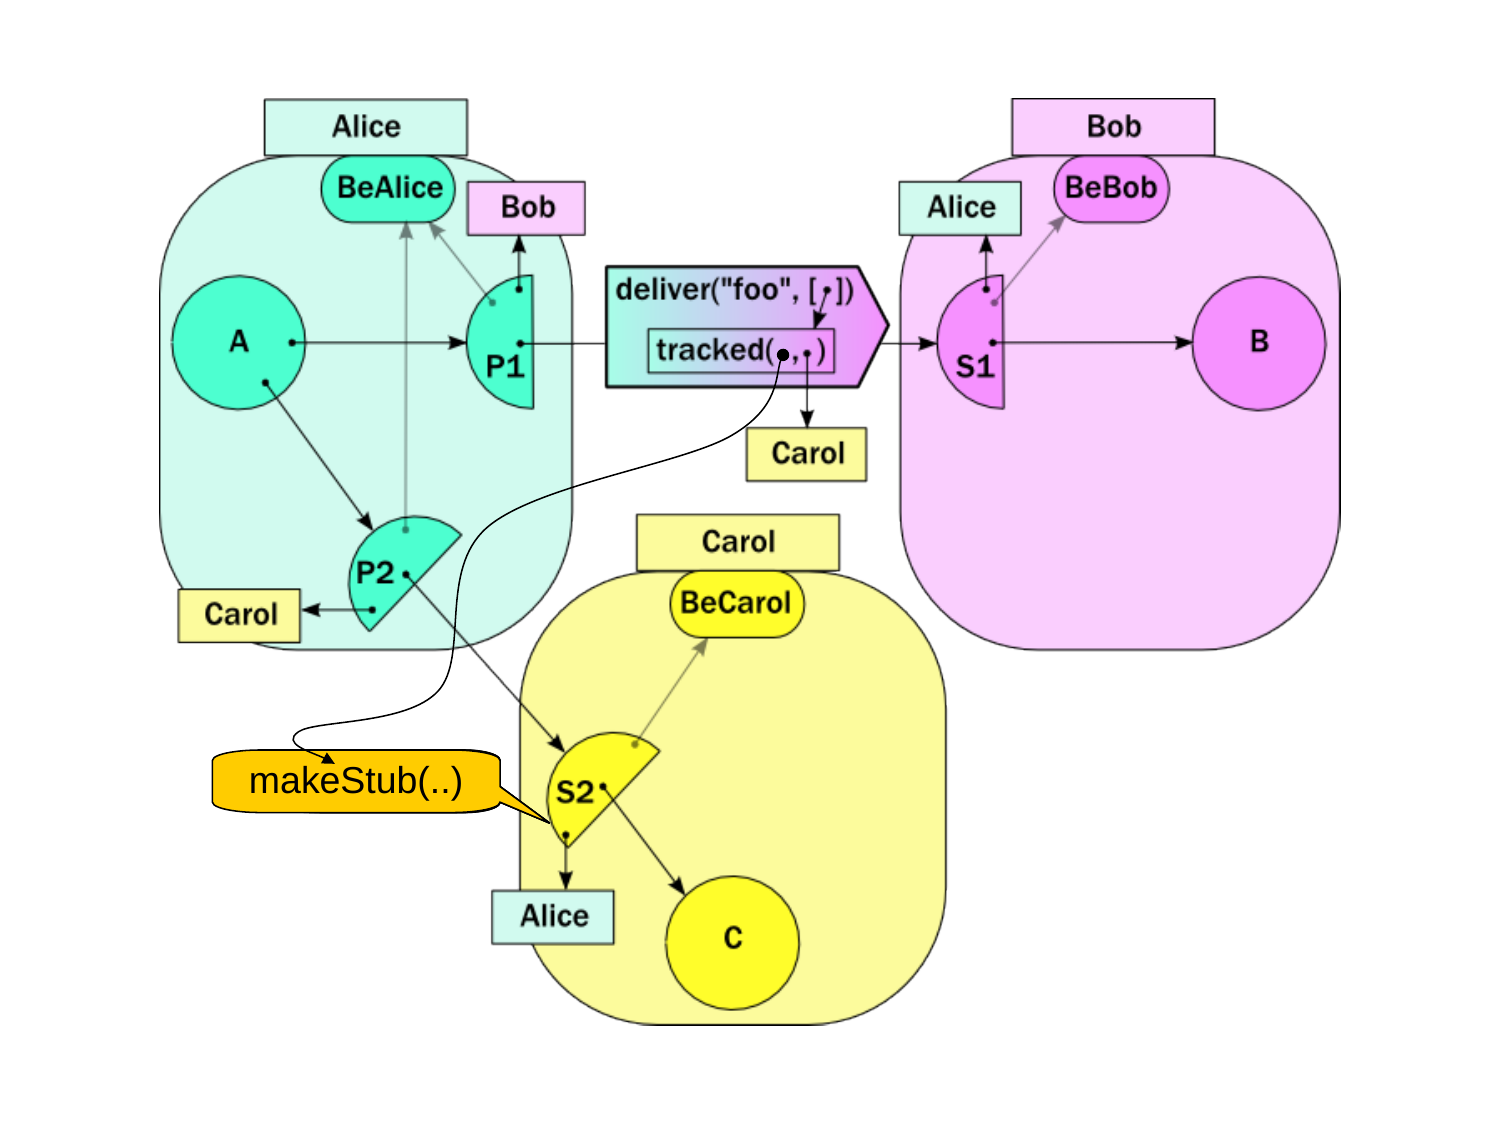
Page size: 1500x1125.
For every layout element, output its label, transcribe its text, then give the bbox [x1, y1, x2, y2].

picture [159, 98, 1341, 1026]
text_box makeStub(..) [212, 750, 550, 824]
